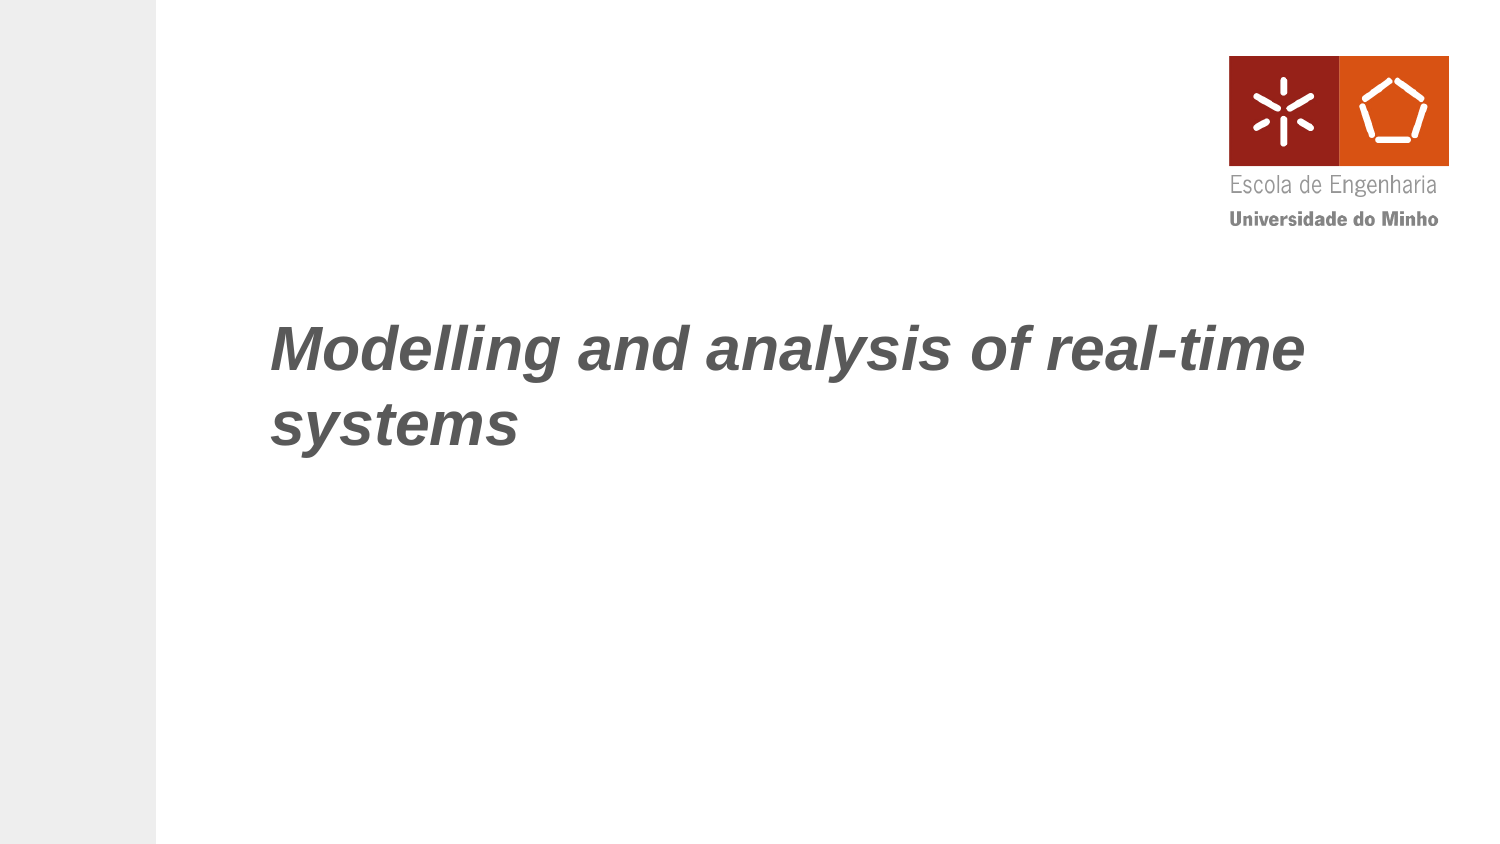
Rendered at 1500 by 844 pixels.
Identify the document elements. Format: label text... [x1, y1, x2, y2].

picture [1229, 56, 1449, 227]
text_box Modelling and analysis of real-time systems [255, 293, 1500, 483]
text_box [0, 0, 156, 844]
